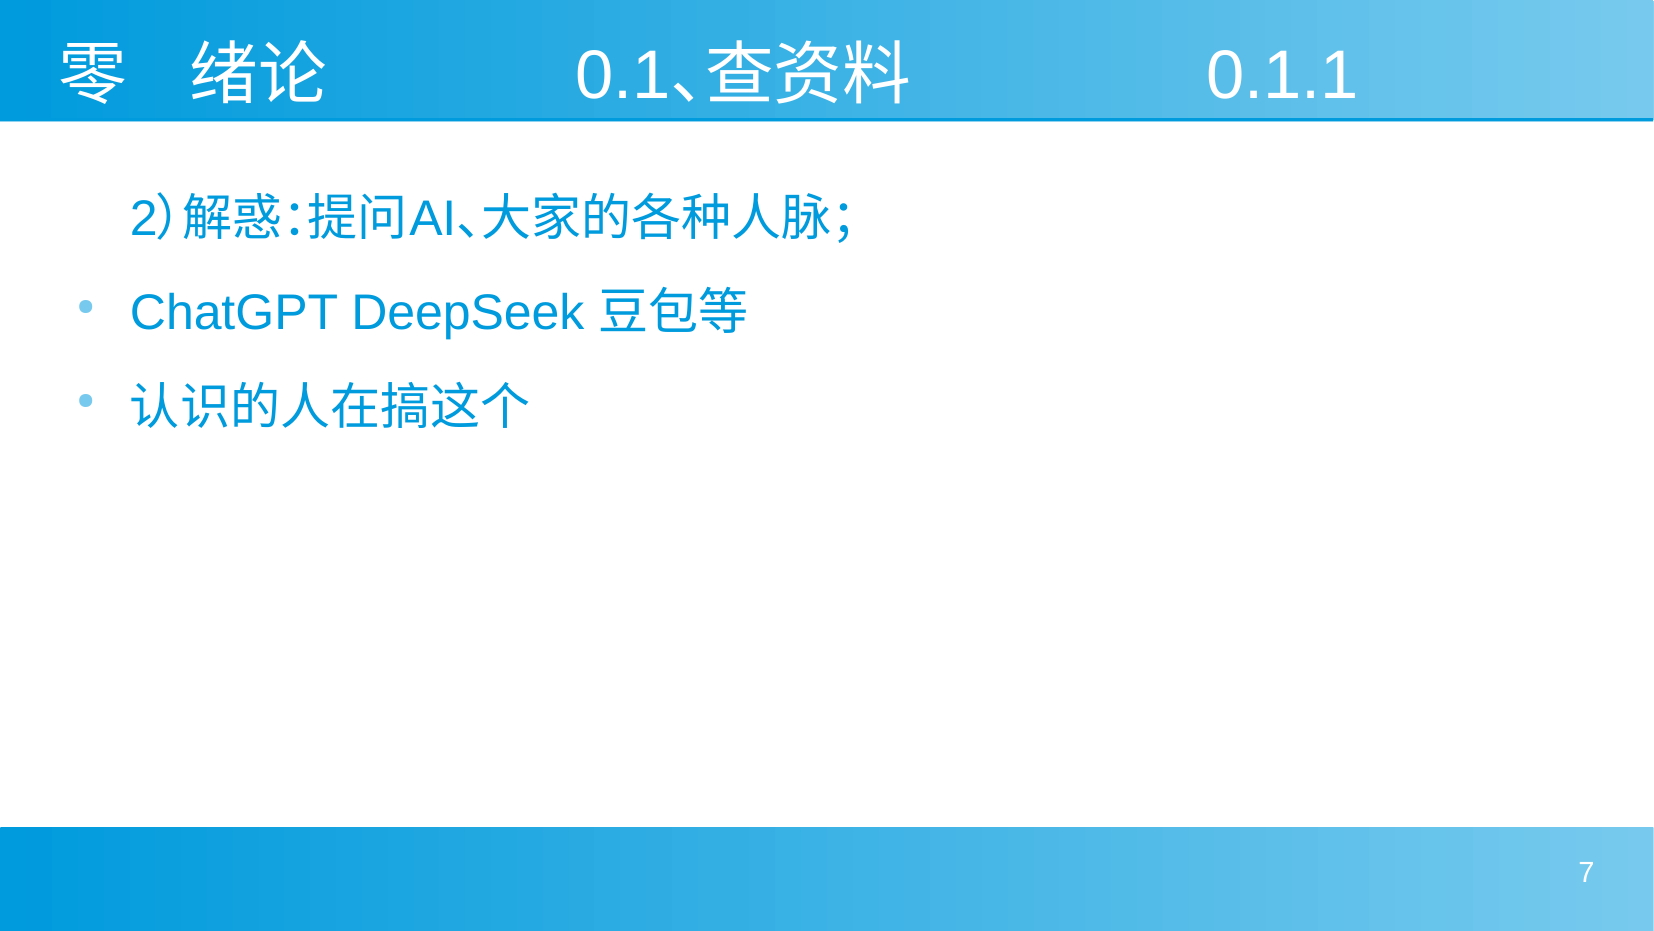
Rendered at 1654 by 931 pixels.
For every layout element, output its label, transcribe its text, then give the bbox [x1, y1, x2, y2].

title 零 绪论 0.1、查资料 0.1.1 [59, 23, 1595, 115]
list 2）解惑：提问AI、大家的各种人脉； ChatGPT DeepSeek 豆包等 认识的人在搞这个 [59, 177, 1595, 768]
